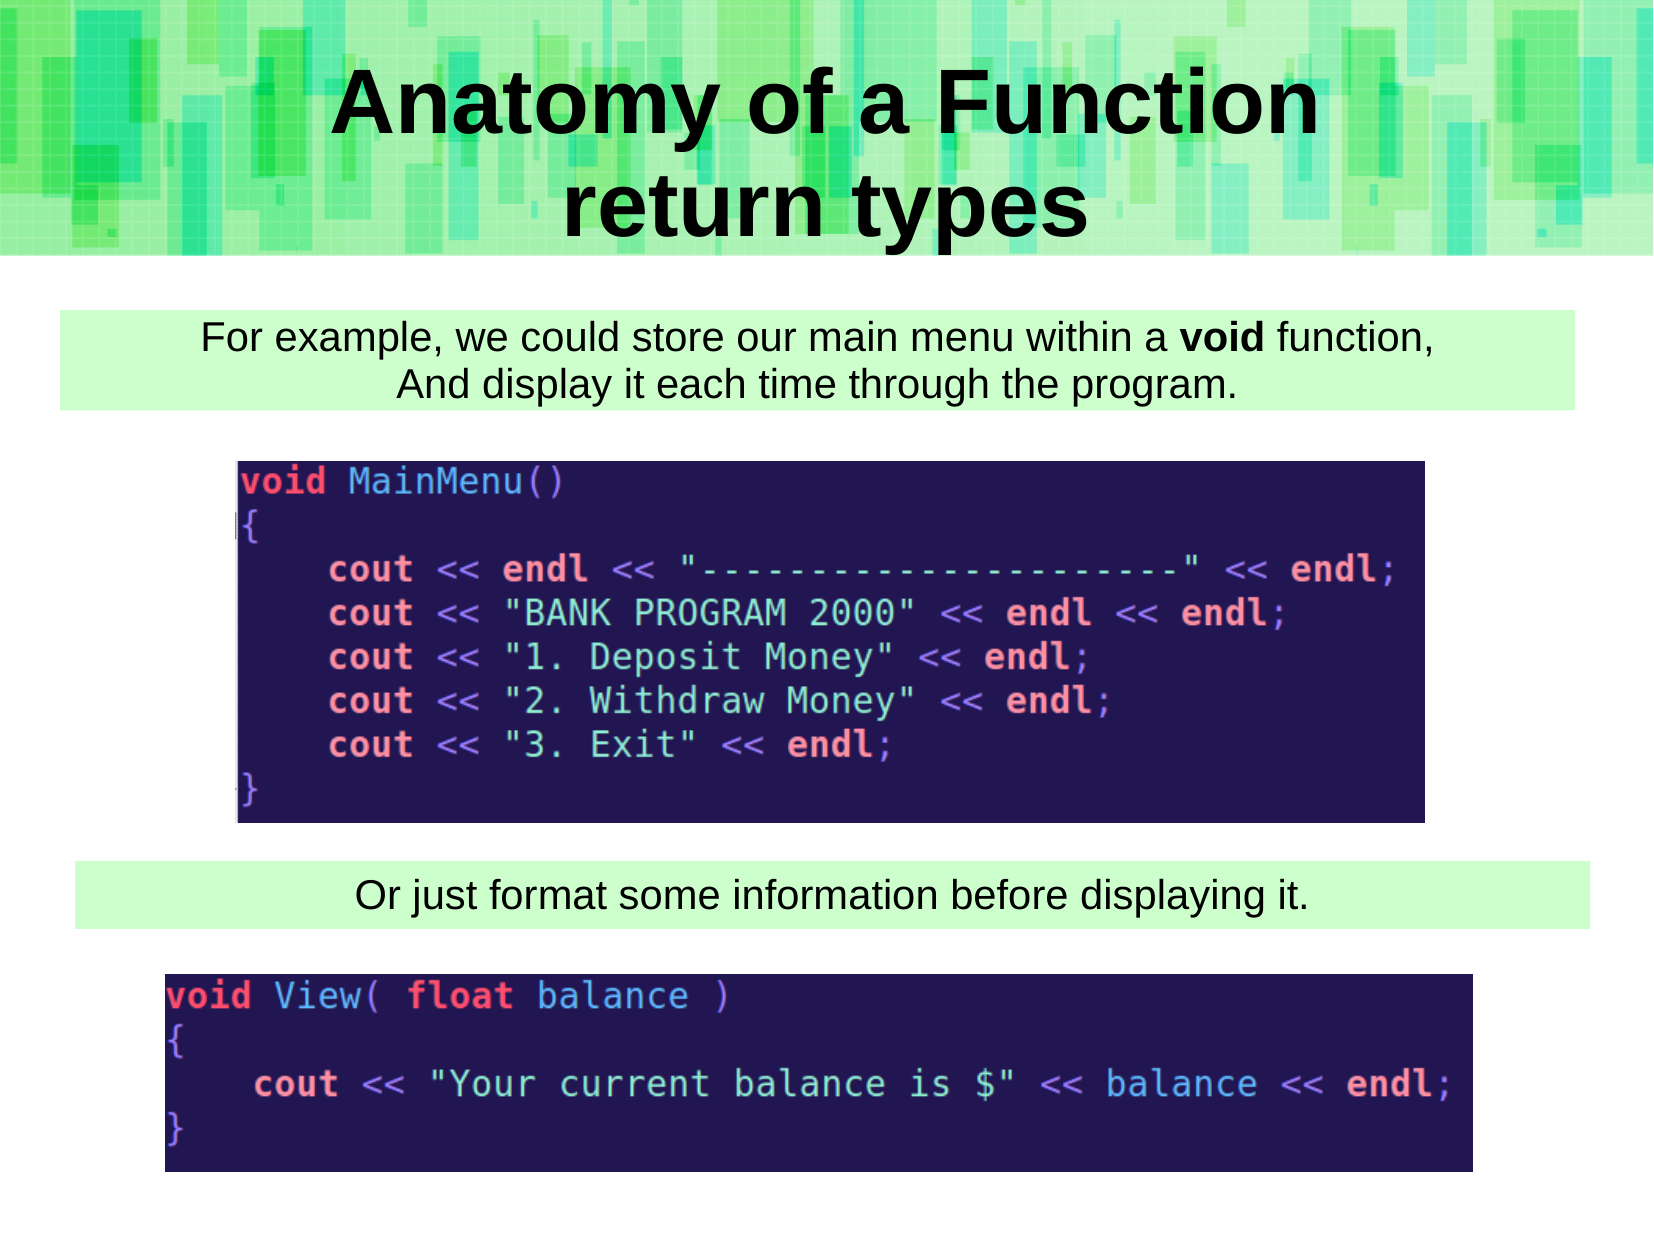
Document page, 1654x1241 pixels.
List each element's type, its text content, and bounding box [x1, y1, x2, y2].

title Anatomy of a Function return types [82, 49, 1571, 257]
picture [0, 0, 1654, 1241]
text_box Or just format some information before displaying it. [75, 861, 1591, 929]
text_box For example, we could store our main menu within a void function, And display it each time through the program. [60, 310, 1576, 411]
